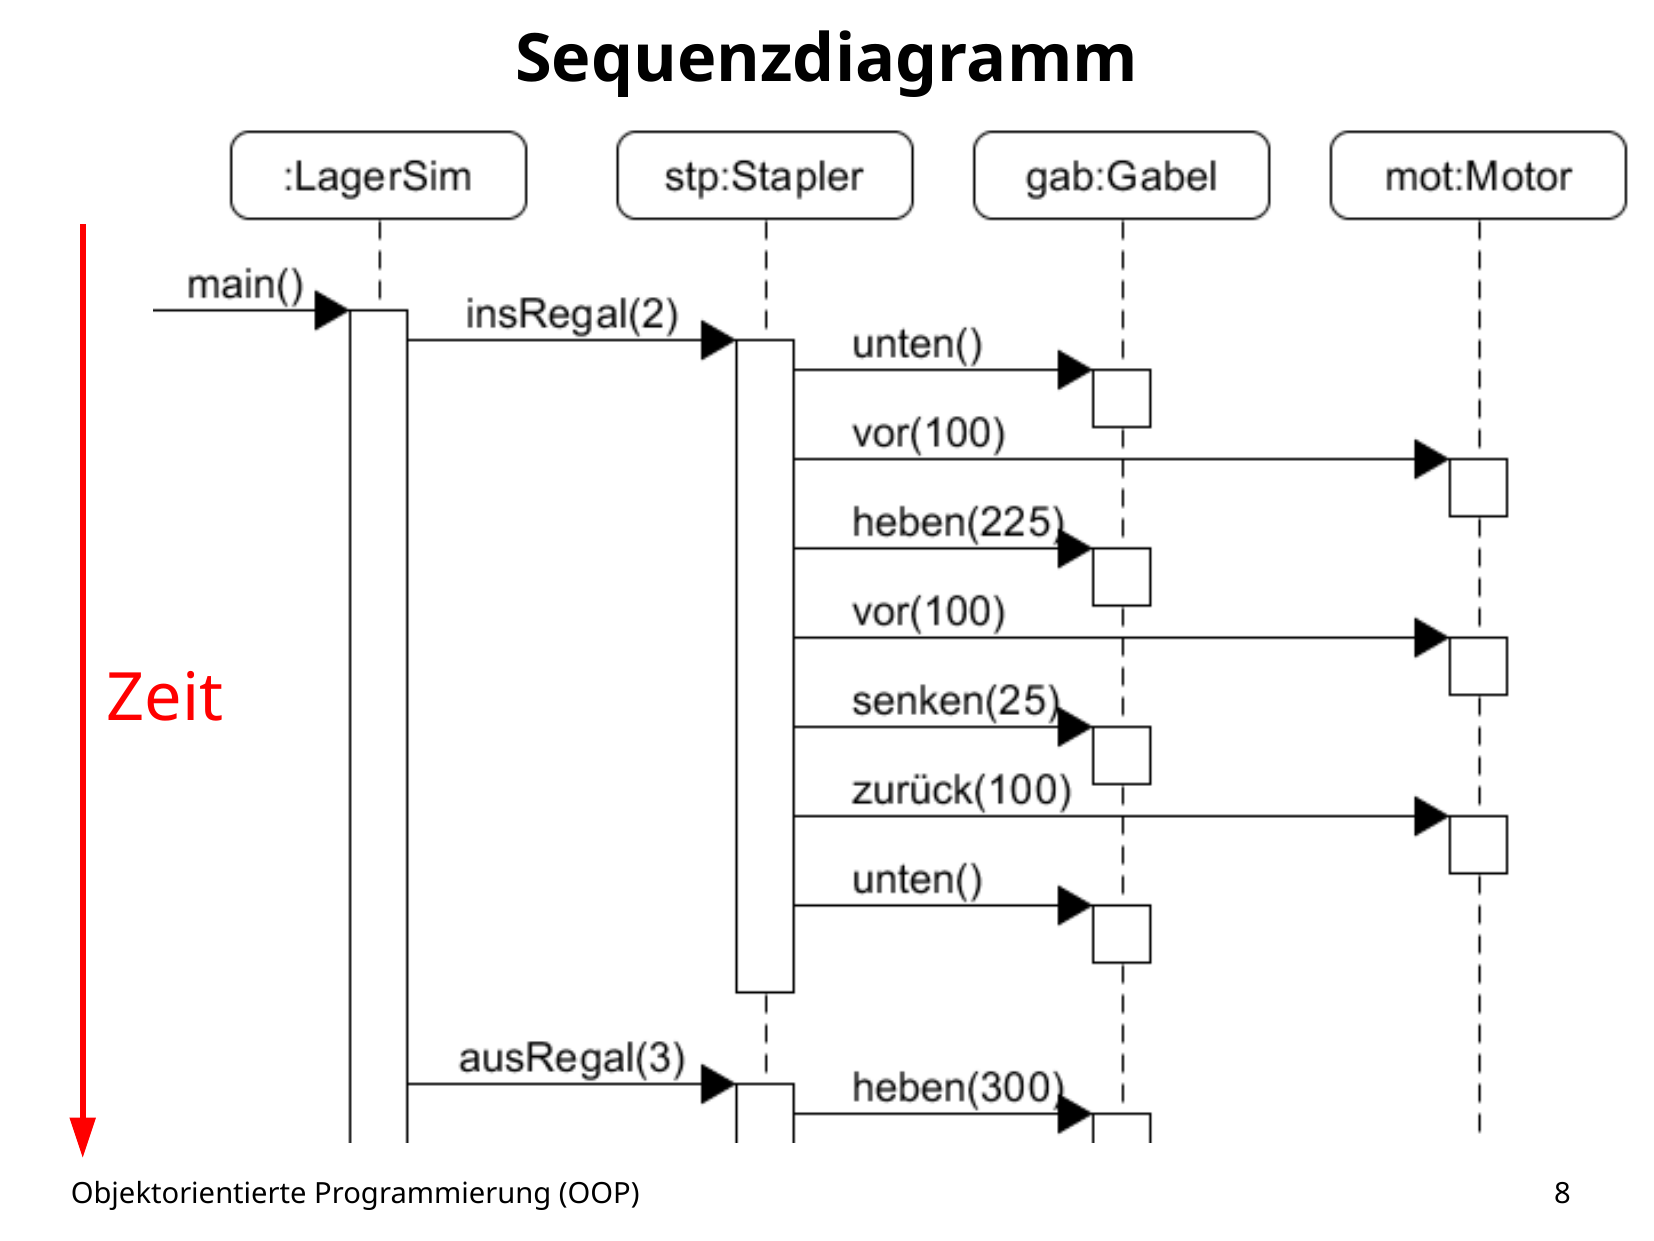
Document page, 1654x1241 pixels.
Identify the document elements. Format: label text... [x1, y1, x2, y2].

list Zeit [106, 649, 272, 745]
picture [153, 129, 1630, 1143]
title Sequenzdiagramm [0, 5, 1654, 107]
